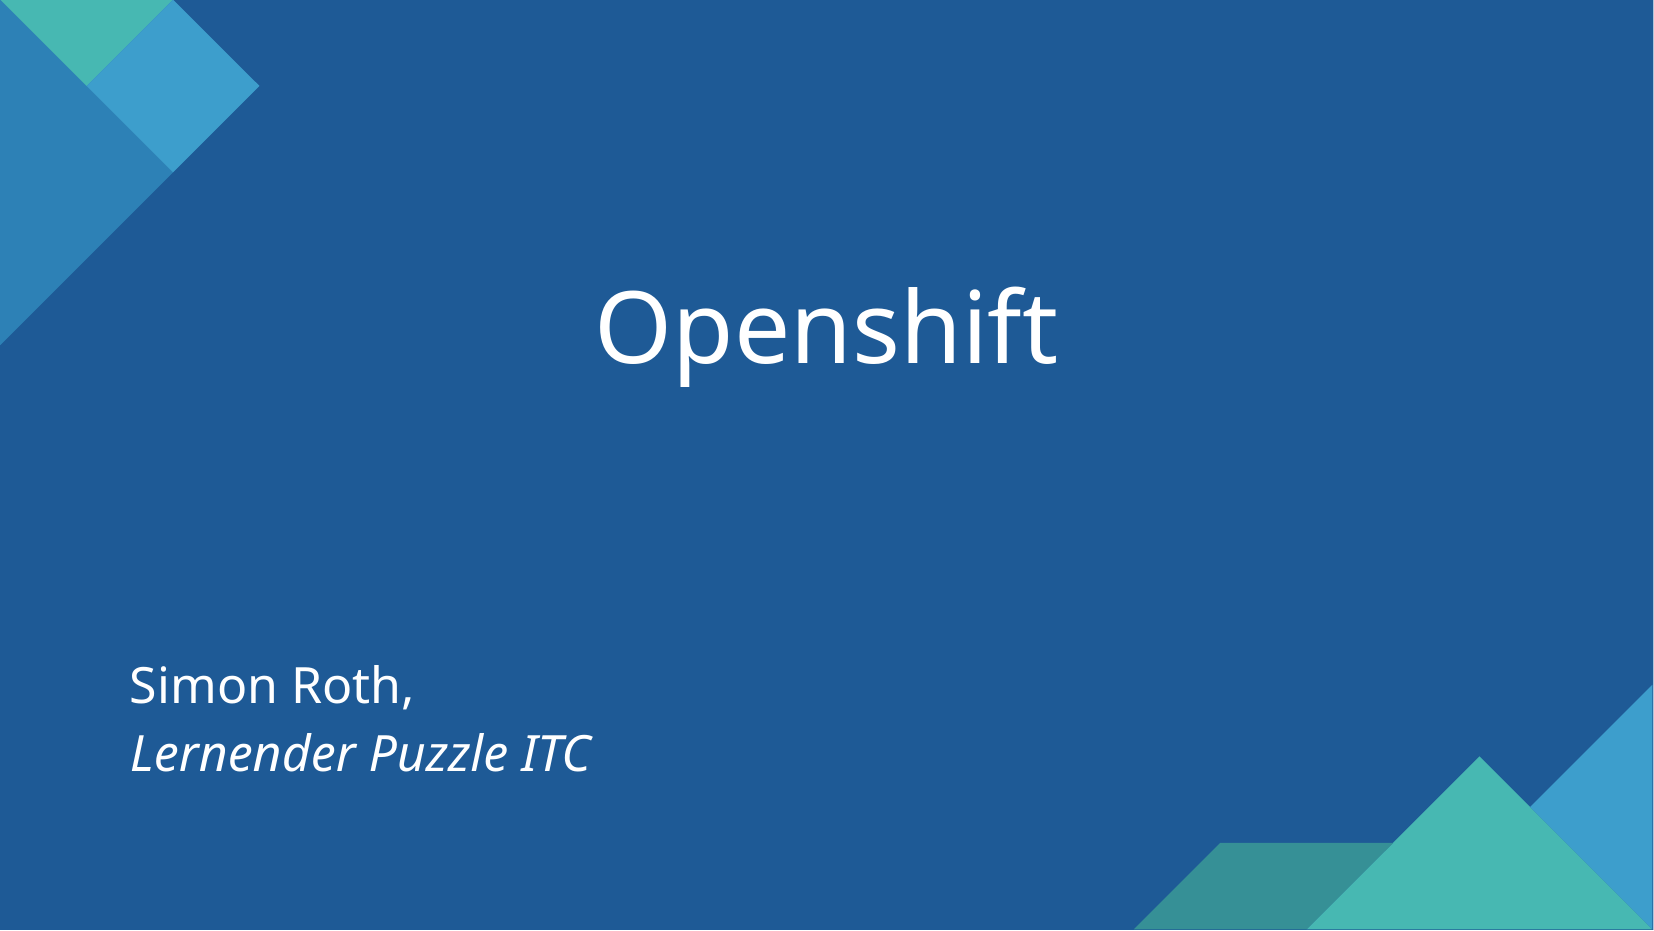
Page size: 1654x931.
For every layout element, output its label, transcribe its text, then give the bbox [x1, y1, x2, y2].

list Simon Roth, Lernender Puzzle ITC [59, 649, 809, 768]
title Openshift [59, 59, 1595, 591]
